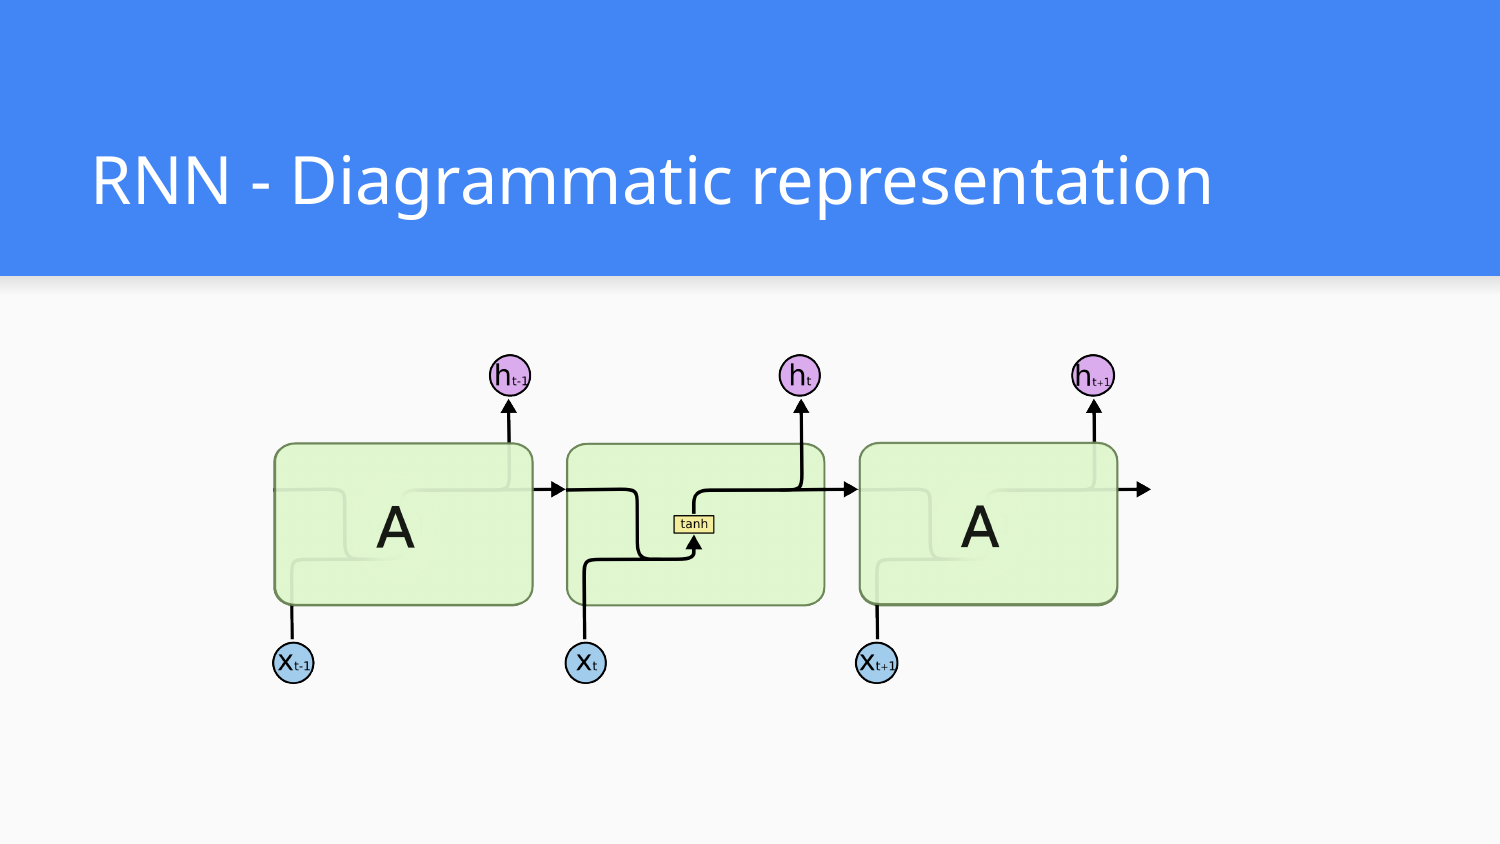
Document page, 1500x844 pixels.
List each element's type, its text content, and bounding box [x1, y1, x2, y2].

picture [272, 354, 1151, 684]
title RNN - Diagrammatic representation [75, 106, 1425, 233]
